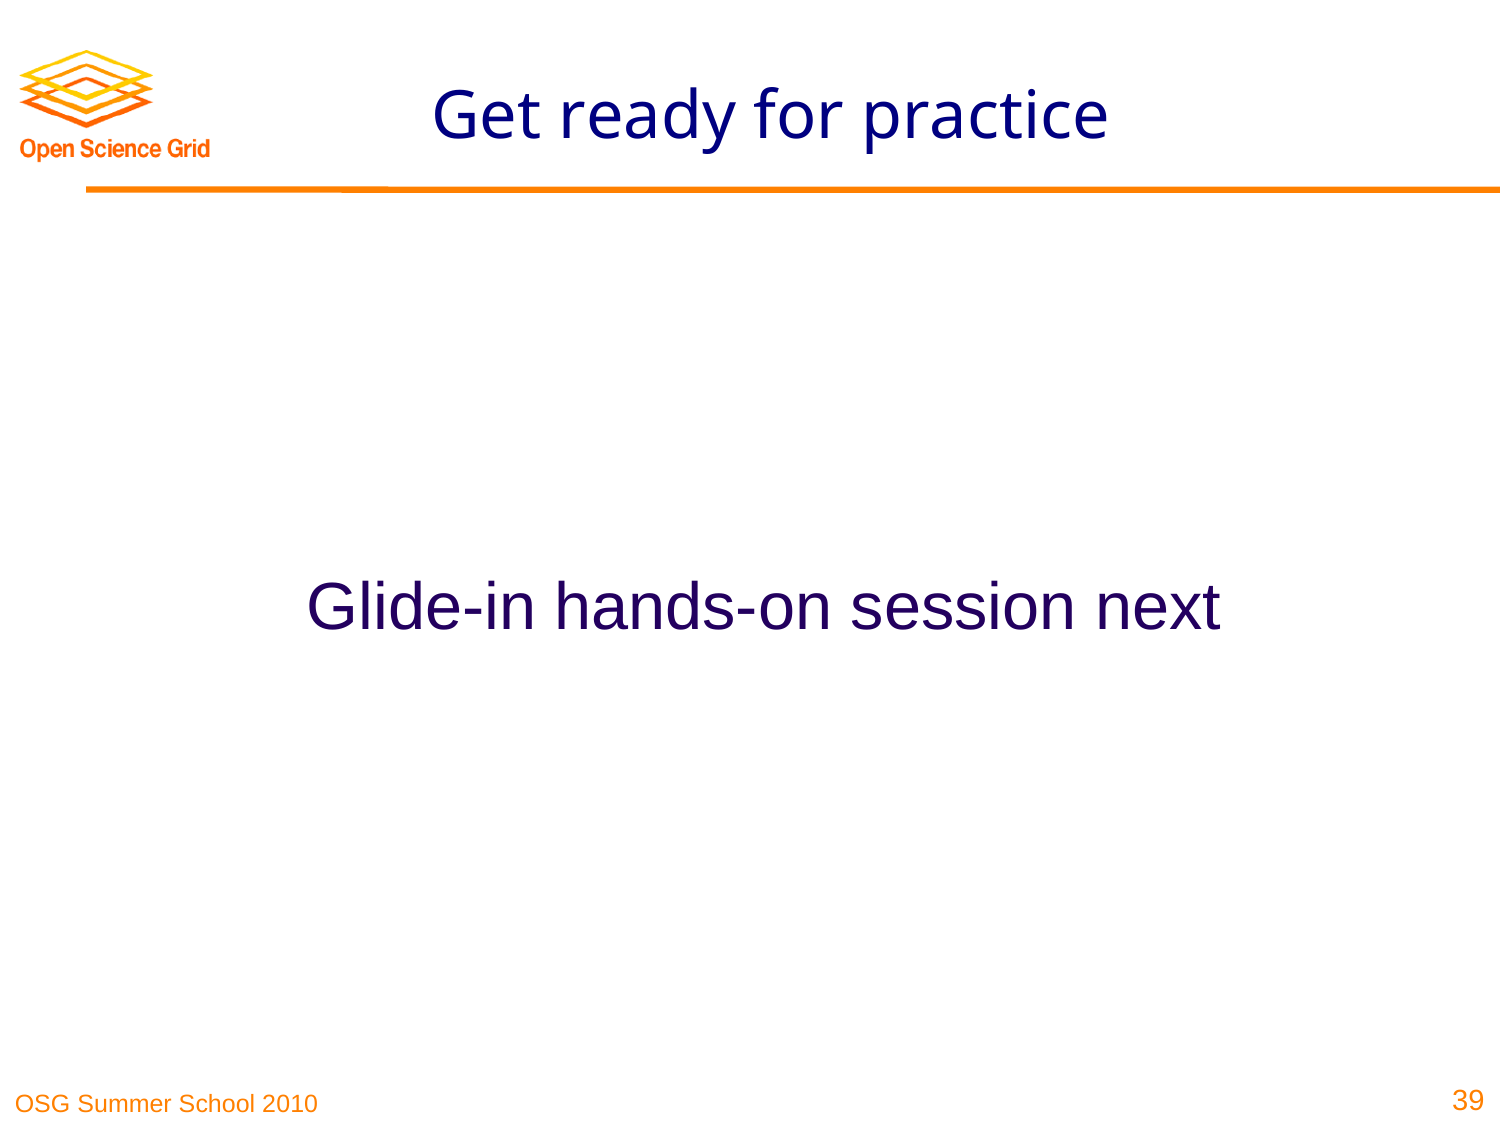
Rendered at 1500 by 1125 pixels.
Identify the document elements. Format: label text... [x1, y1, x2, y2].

picture [0, 27, 201, 179]
title Get ready for practice [201, 18, 1341, 206]
subtitle Glide-in hands-on session next [127, 226, 1402, 980]
